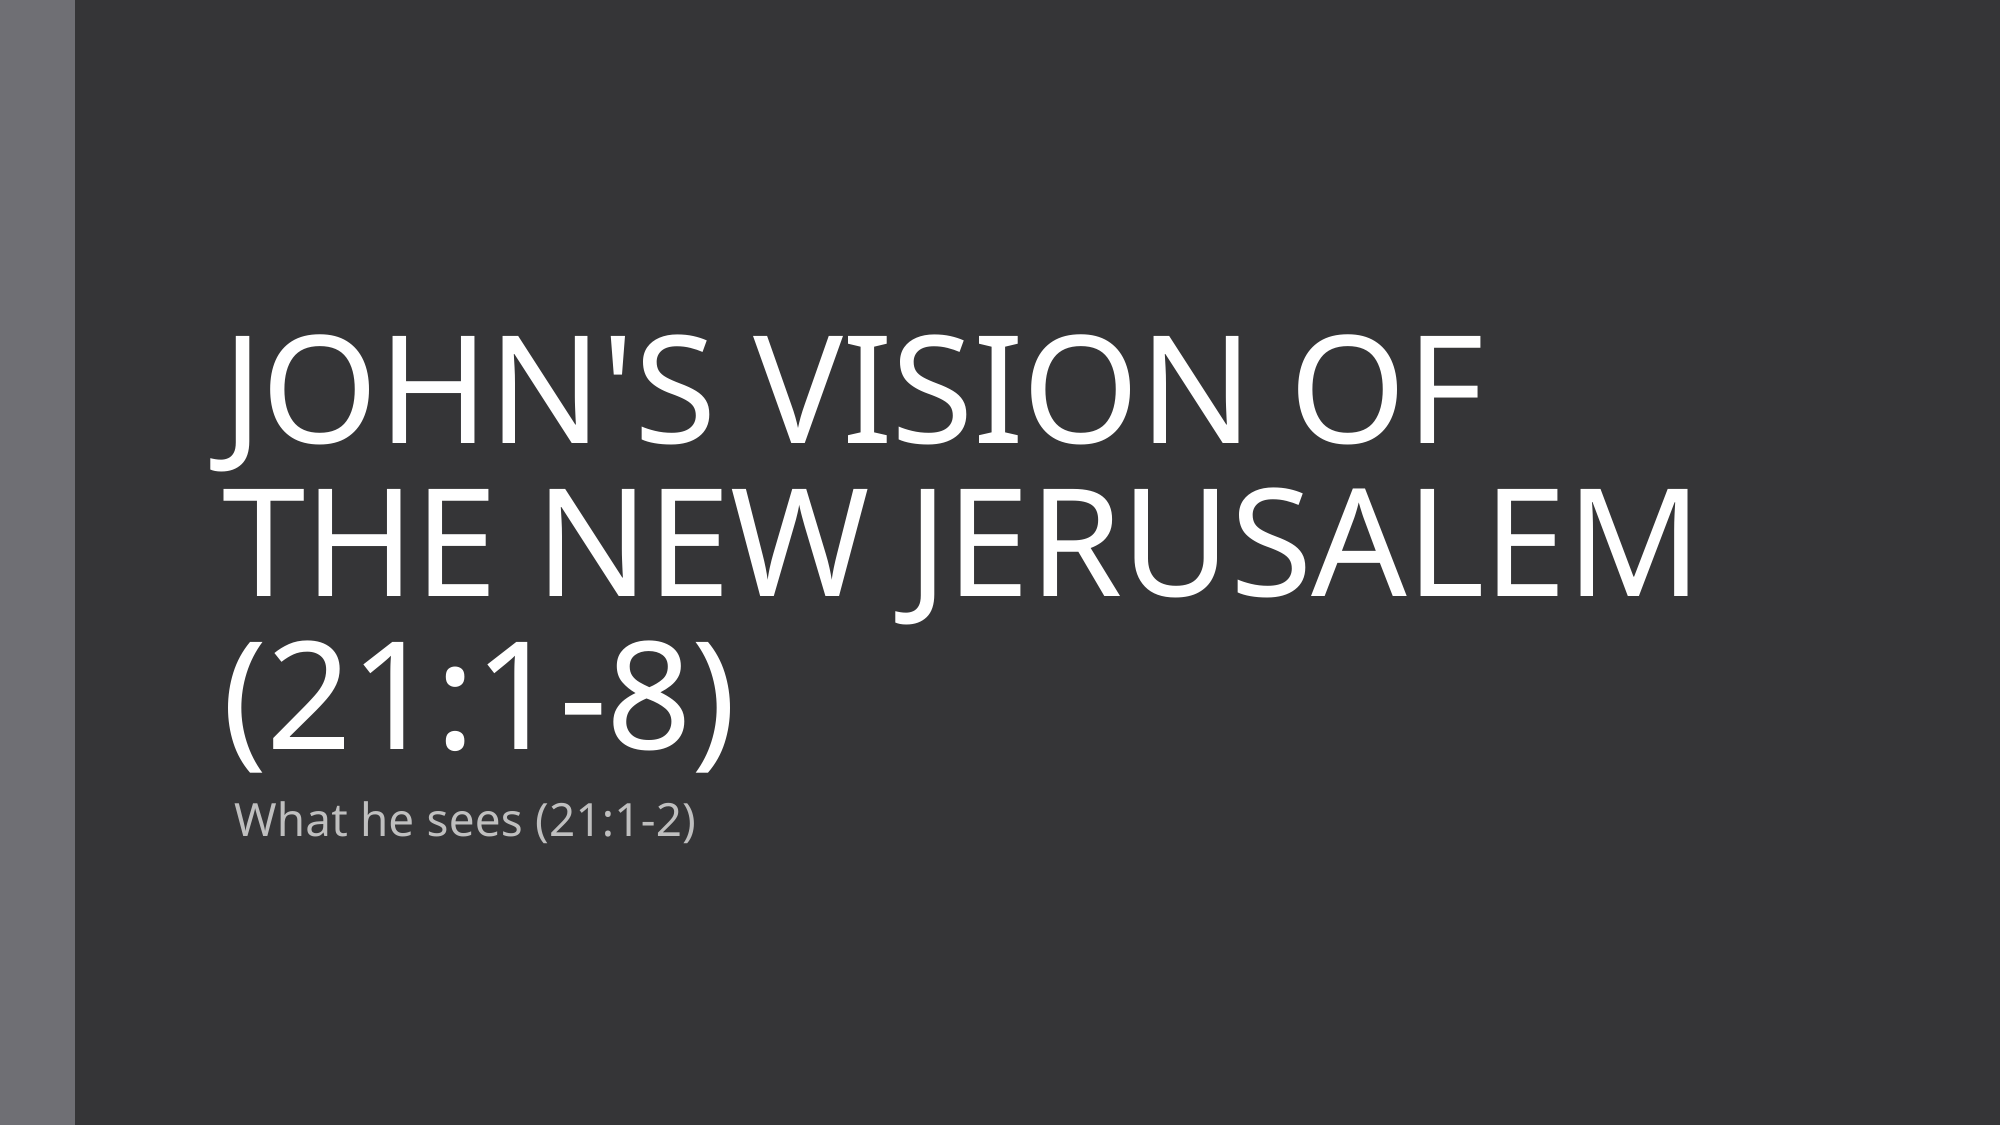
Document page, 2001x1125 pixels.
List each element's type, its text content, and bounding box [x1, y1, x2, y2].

subtitle What he sees (21:1-2) [206, 787, 1752, 1066]
title JOHN'S VISION OF THE NEW JERUSALEM (21:1-8) [206, 124, 1752, 787]
